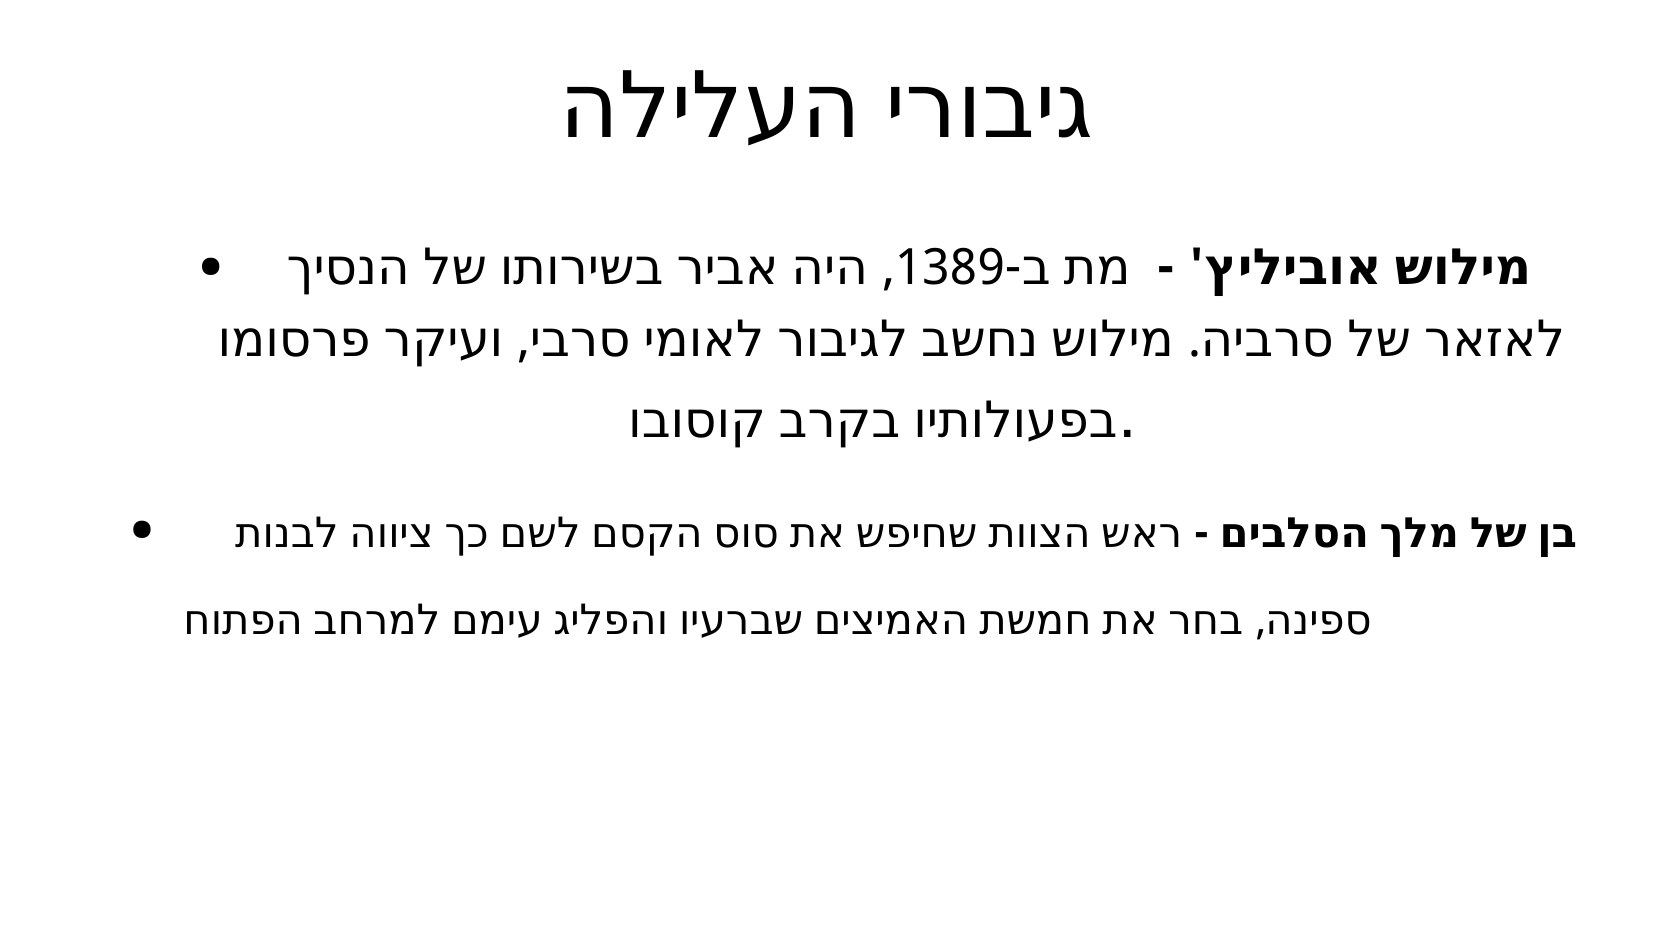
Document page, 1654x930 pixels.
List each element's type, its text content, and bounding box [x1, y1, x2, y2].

title גיבורי העלילה [82, 37, 1571, 193]
list מילוש אוביליץ' - מת ב-1389, היה אביר בשירותו של הנסיך לאזאר של סרביה. מילוש נחשב לגיבור לאומי סרבי, ועיקר פרסומו בפעולותיו בקרב קוסובו. בן של מלך הסלבים - ראש הצוות שחיפש את סוס הקסם לשם כך ציווה לבנות ספינה, בחר את חמשת האמיצים שברעיו והפליג עימם למרחב הפתוח [112, 225, 1601, 765]
